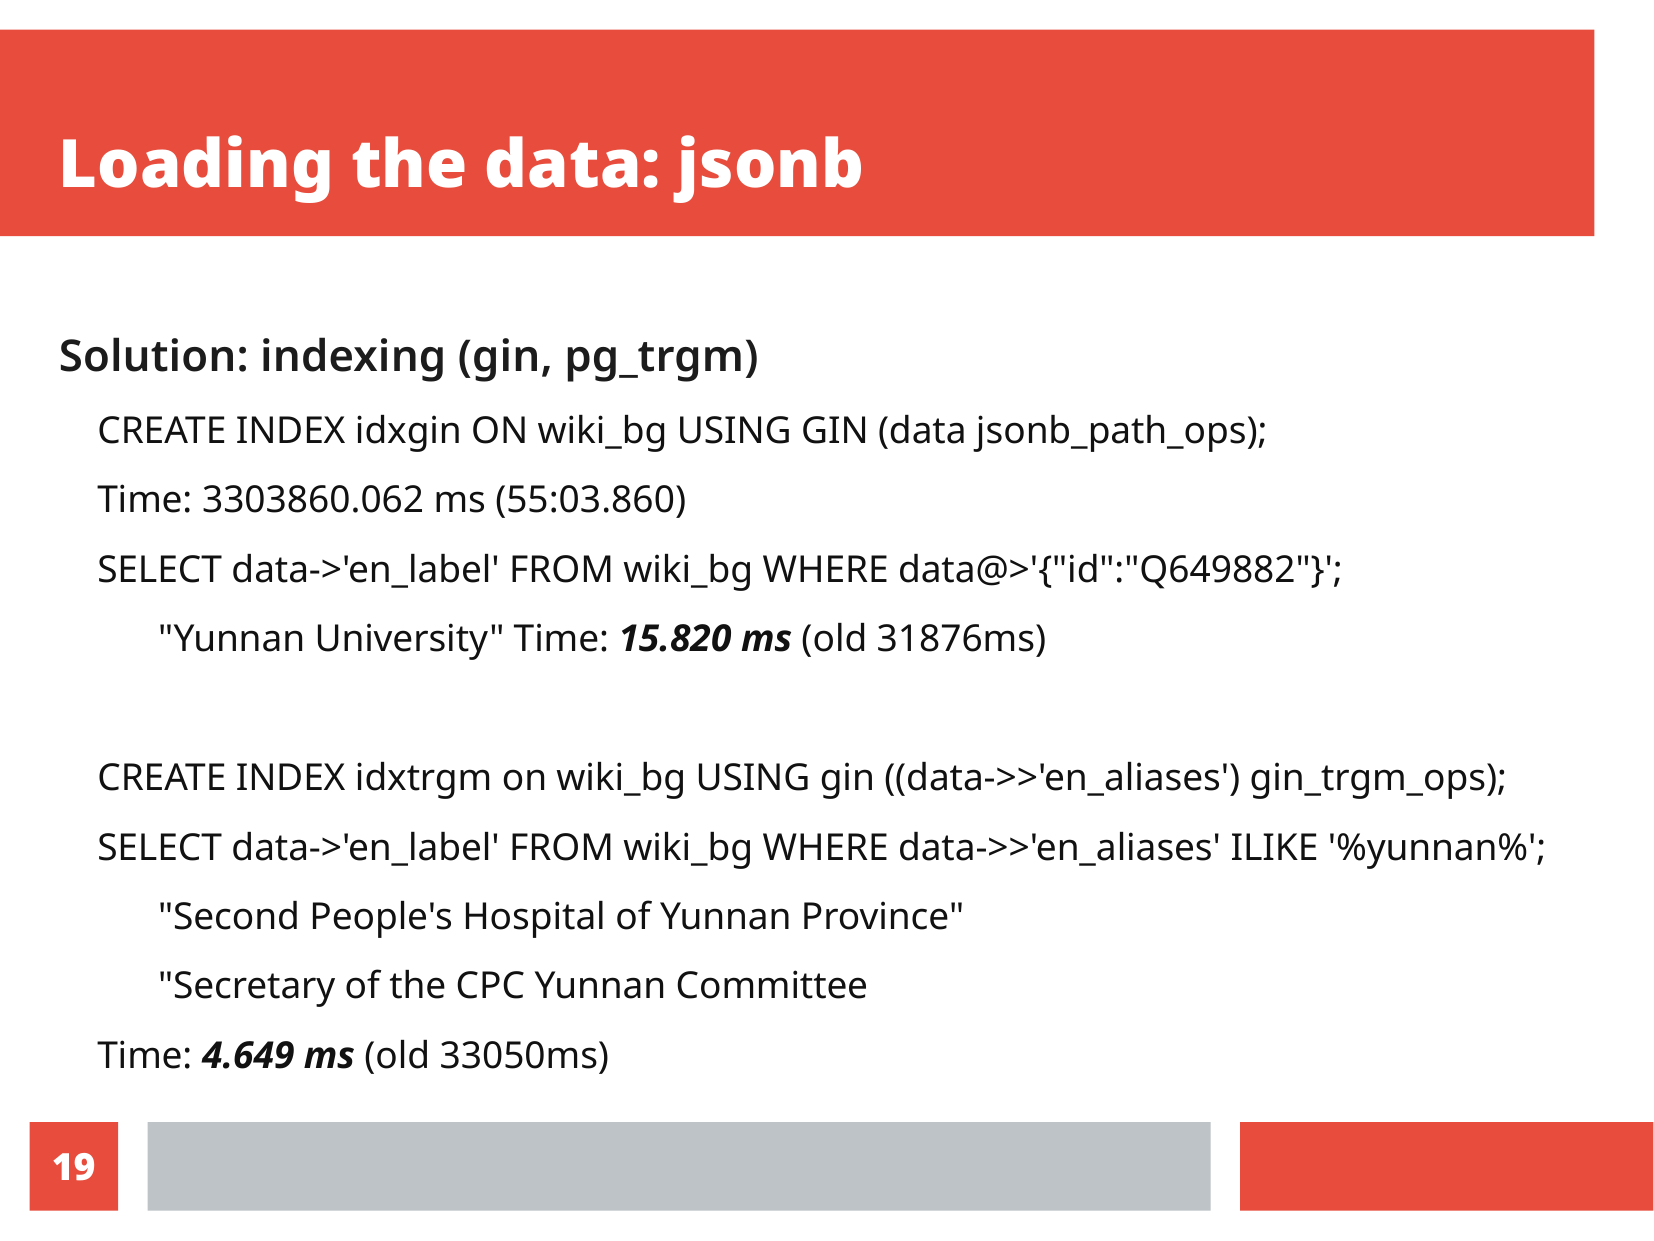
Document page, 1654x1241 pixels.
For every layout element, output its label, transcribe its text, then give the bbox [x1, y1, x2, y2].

list Solution: indexing (gin, pg_trgm) CREATE INDEX idxgin ON wiki_bg USING GIN (data jsonb_path_ops); Time: 3303860.062 ms (55:03.860) SELECT data->'en_label' FROM wiki_bg WHERE data@>'{"id":"Q649882"}'; "Yunnan University" Time: 15.820 ms (old 31876ms) CREATE INDEX idxtrgm on wiki_bg USING gin ((data->>'en_aliases') gin_trgm_ops); SELECT data->'en_label' FROM wiki_bg WHERE data->>'en_aliases' ILIKE '%yunnan%'; "Second People's Hospital of Yunnan Province" "Secretary of the CPC Yunnan Committee Time: 4.649 ms (old 33050ms) [59, 324, 1565, 1093]
title Loading the data: jsonb [59, 59, 1595, 207]
